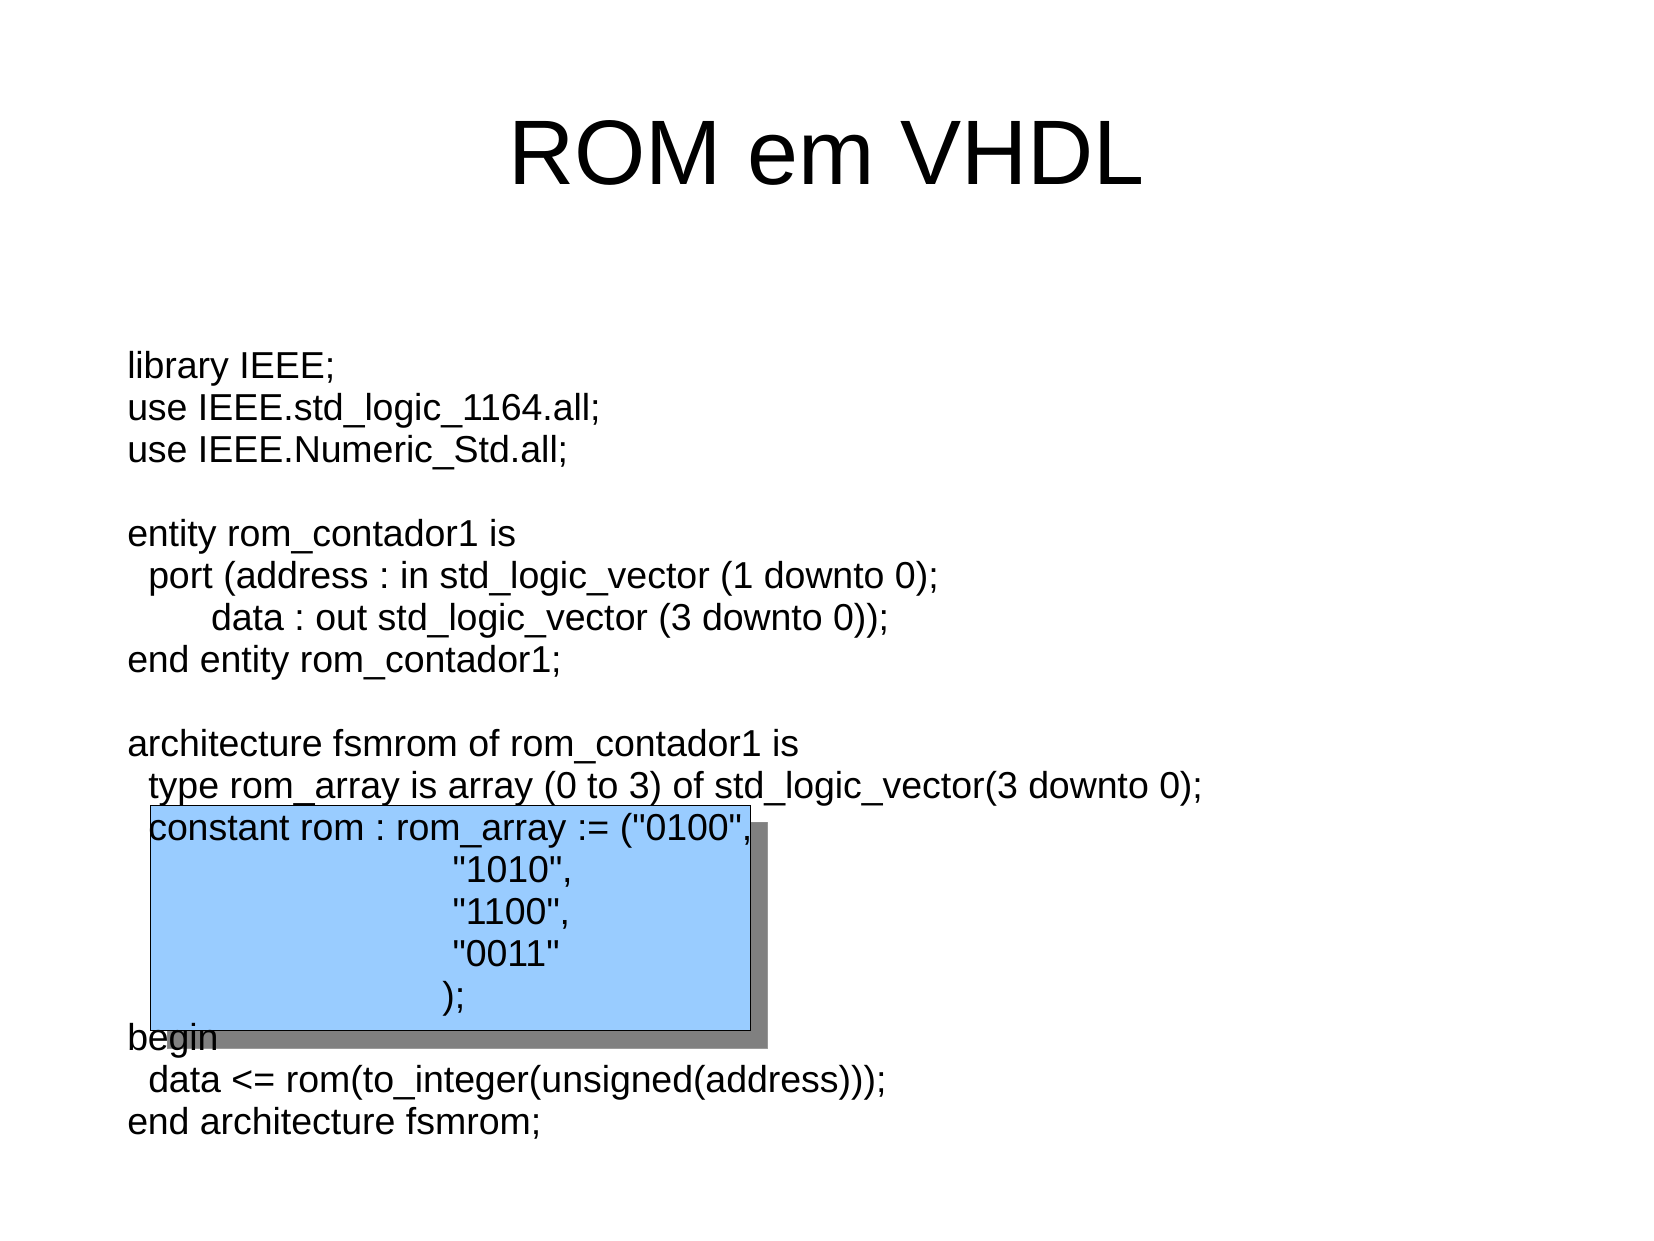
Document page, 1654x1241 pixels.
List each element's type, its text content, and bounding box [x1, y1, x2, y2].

title ROM em VHDL [82, 56, 1571, 250]
text_box library IEEE; use IEEE.std_logic_1164.all; use IEEE.Numeric_Std.all; entity rom_contador1 is port (address : in std_logic_vector (1 downto 0); data : out std_logic_vector (3 downto 0)); end entity rom_contador1; architecture fsmrom of rom_contador1 is type rom_array is array (0 to 3) of std_logic_vector(3 downto 0); constant rom : rom_array := ("0100", "1010", "1100", "0011" ); begin data <= rom(to_integer(unsigned(address))); end architecture fsmrom; [112, 337, 1219, 1192]
